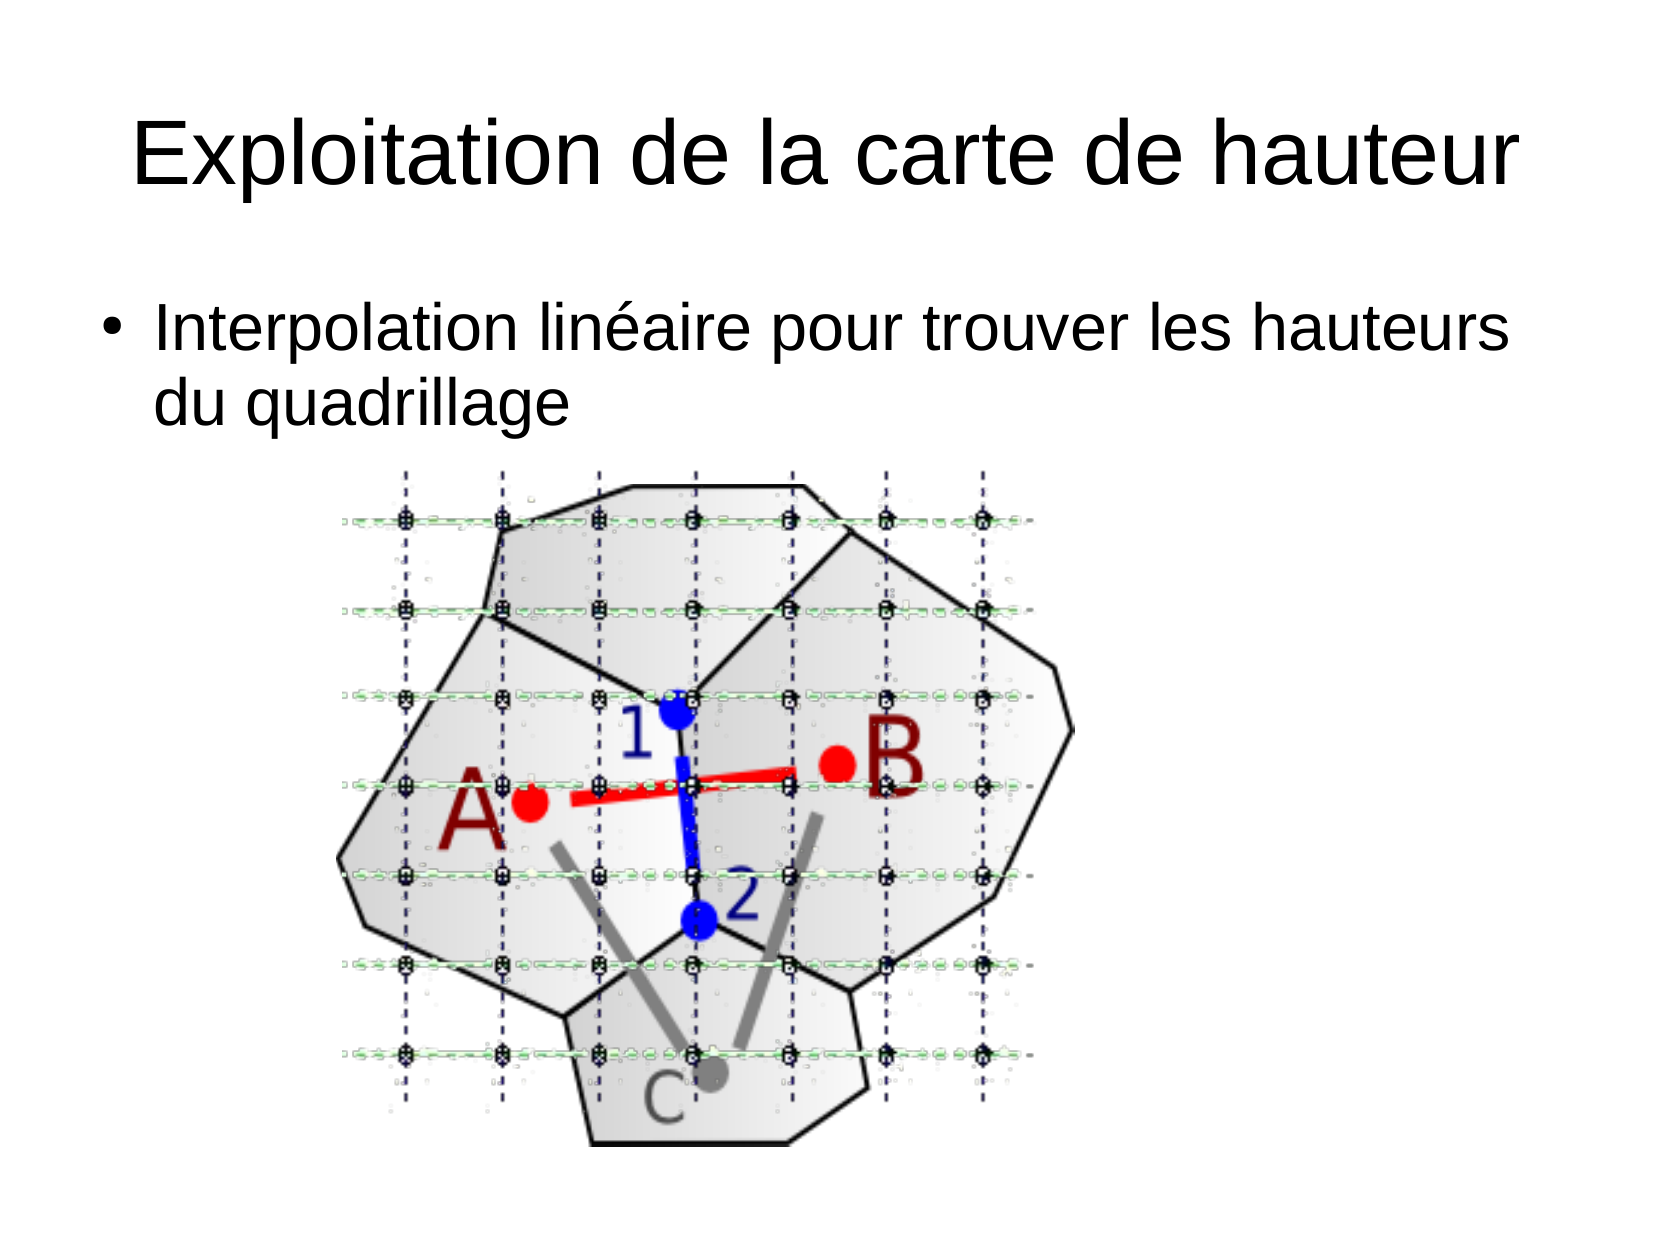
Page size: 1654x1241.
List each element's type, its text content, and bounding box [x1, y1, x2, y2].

title Exploitation de la carte de hauteur [82, 49, 1571, 257]
list Interpolation linéaire pour trouver les hauteurs du quadrillage [82, 290, 1571, 1010]
picture [336, 447, 1075, 1147]
